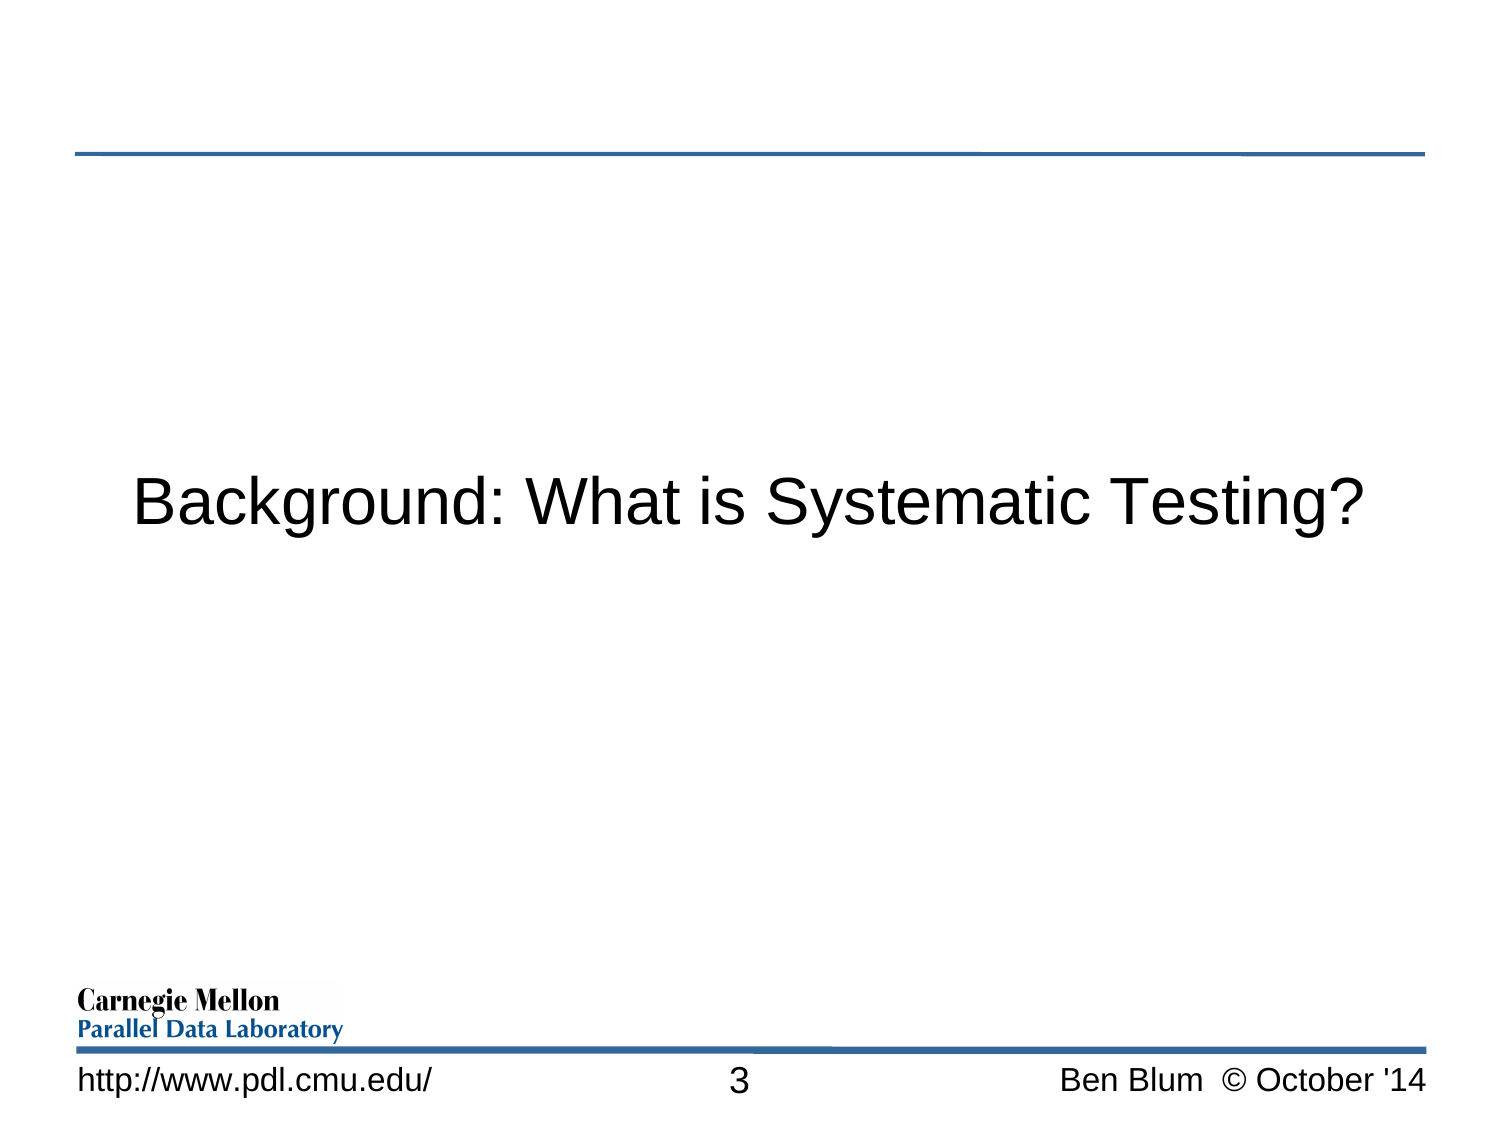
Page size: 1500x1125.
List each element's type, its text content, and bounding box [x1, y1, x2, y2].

picture [77, 979, 343, 1044]
subtitle Background: What is Systematic Testing? [112, 50, 1388, 946]
